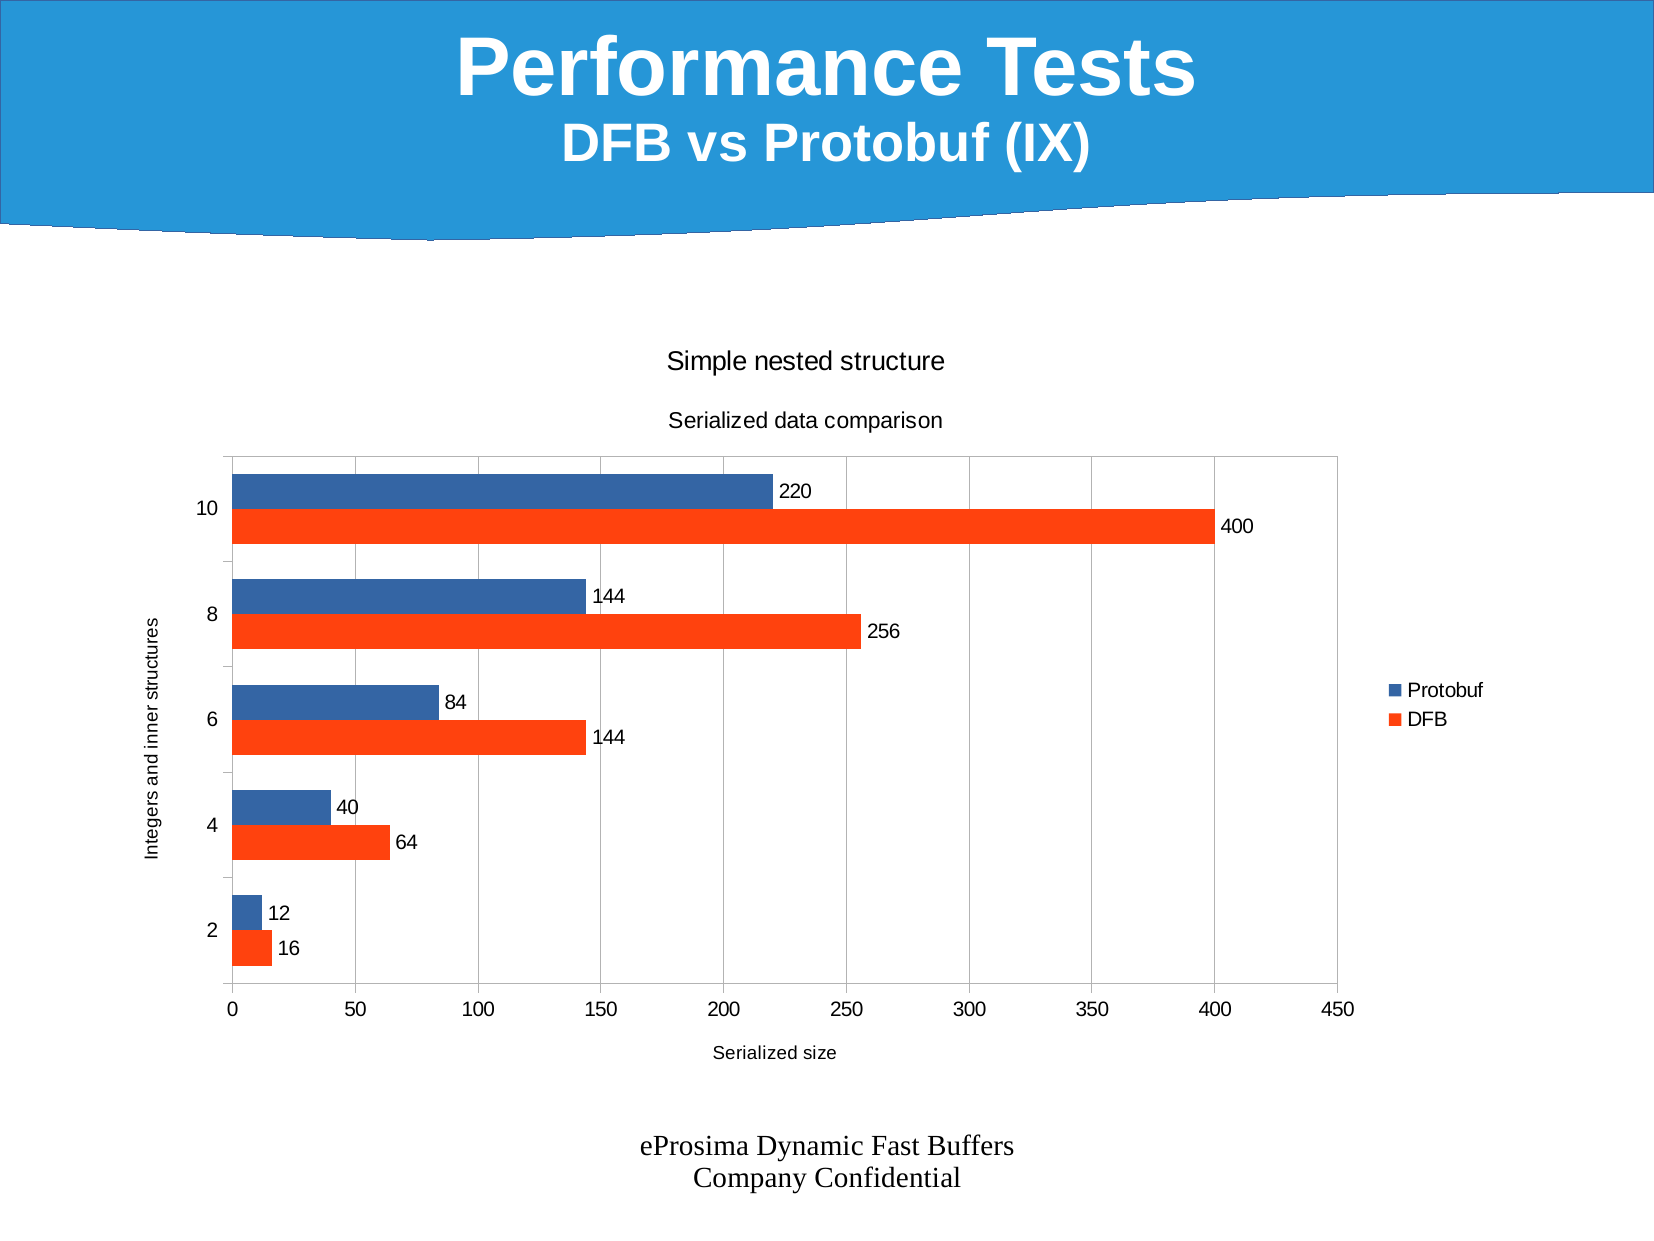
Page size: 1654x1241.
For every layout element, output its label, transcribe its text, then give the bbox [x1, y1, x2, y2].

text_box Performance Tests DFB vs Protobuf (IX) [0, 0, 1654, 241]
chart [108, 315, 1504, 1096]
